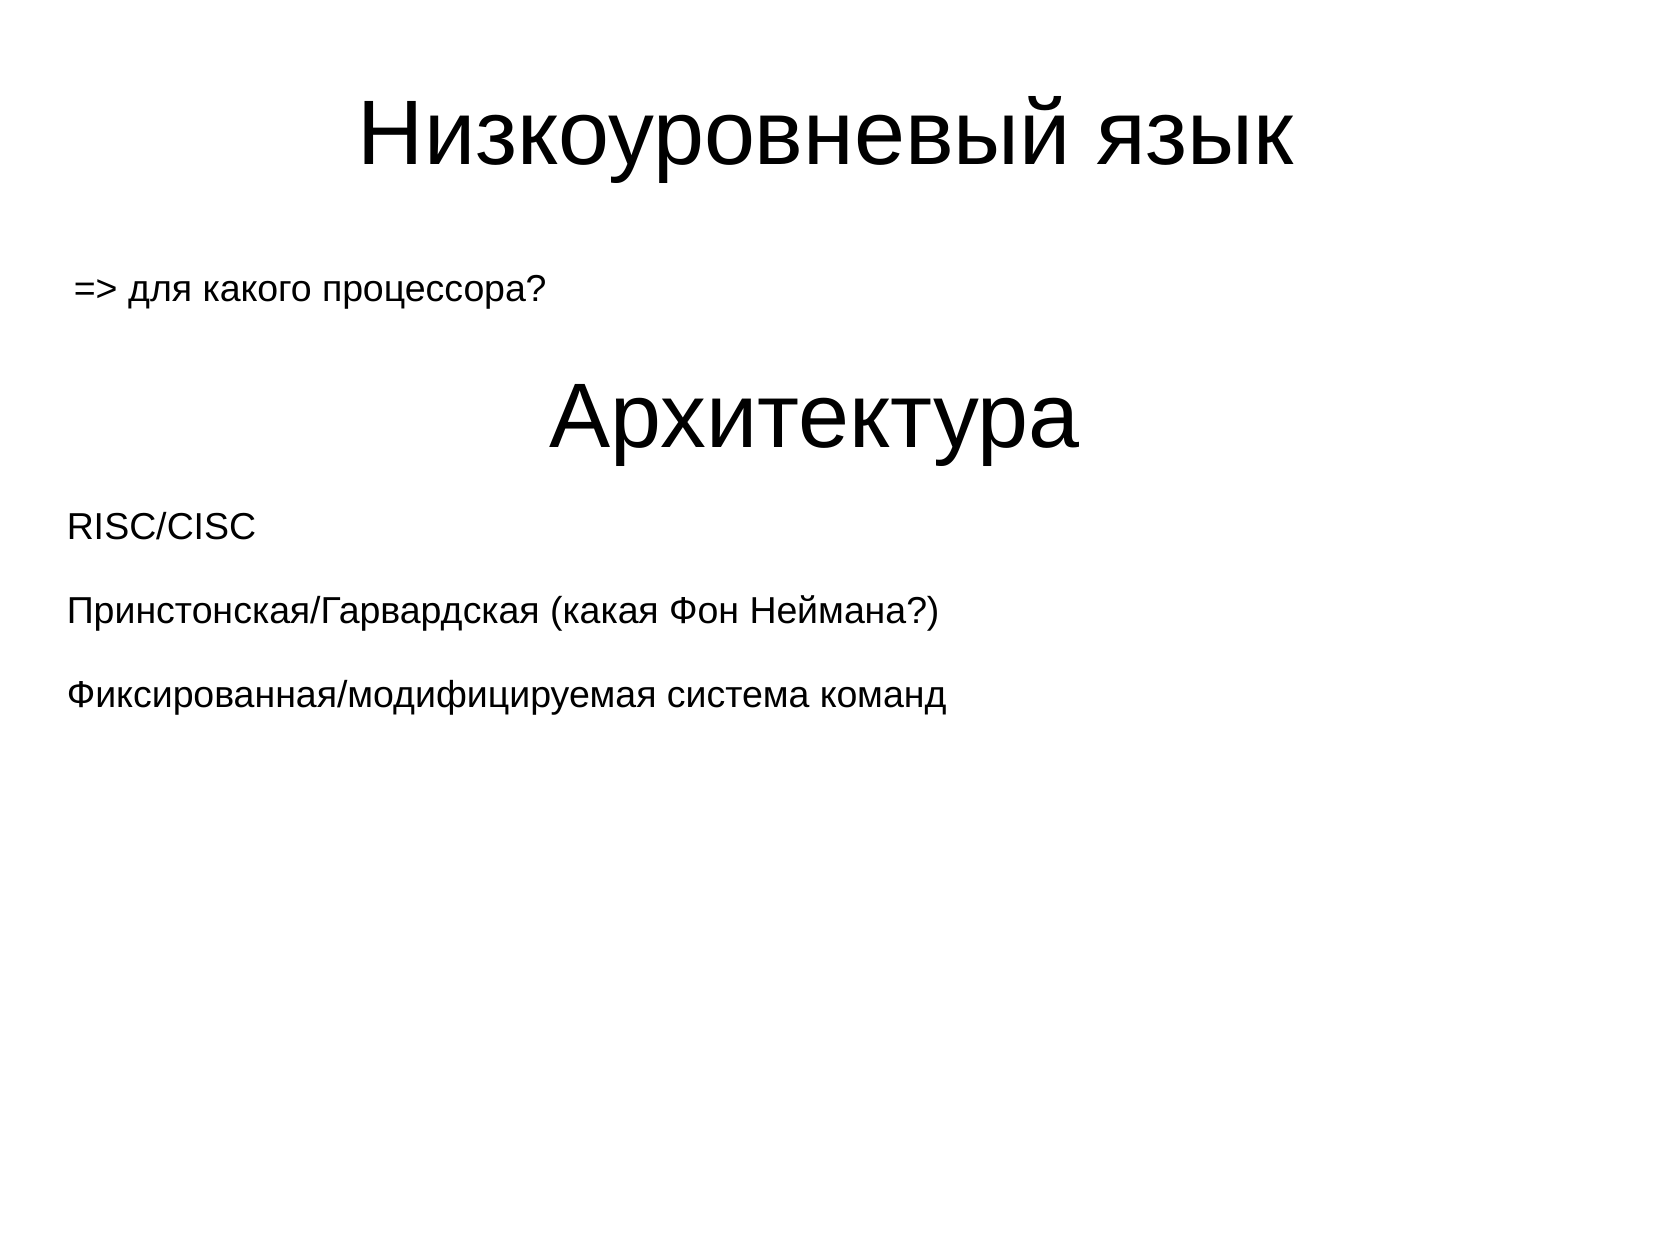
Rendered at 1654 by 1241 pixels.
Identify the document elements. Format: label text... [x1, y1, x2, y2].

text_box RISC/CISC Принстонская/Гарвардская (какая Фон Неймана?) Фиксированная/модифицируемая система команд [52, 498, 963, 721]
title Низкоуровневый язык [82, 29, 1571, 237]
text_box => для какого процессора? [59, 259, 562, 400]
title Архитектура [70, 312, 1560, 520]
